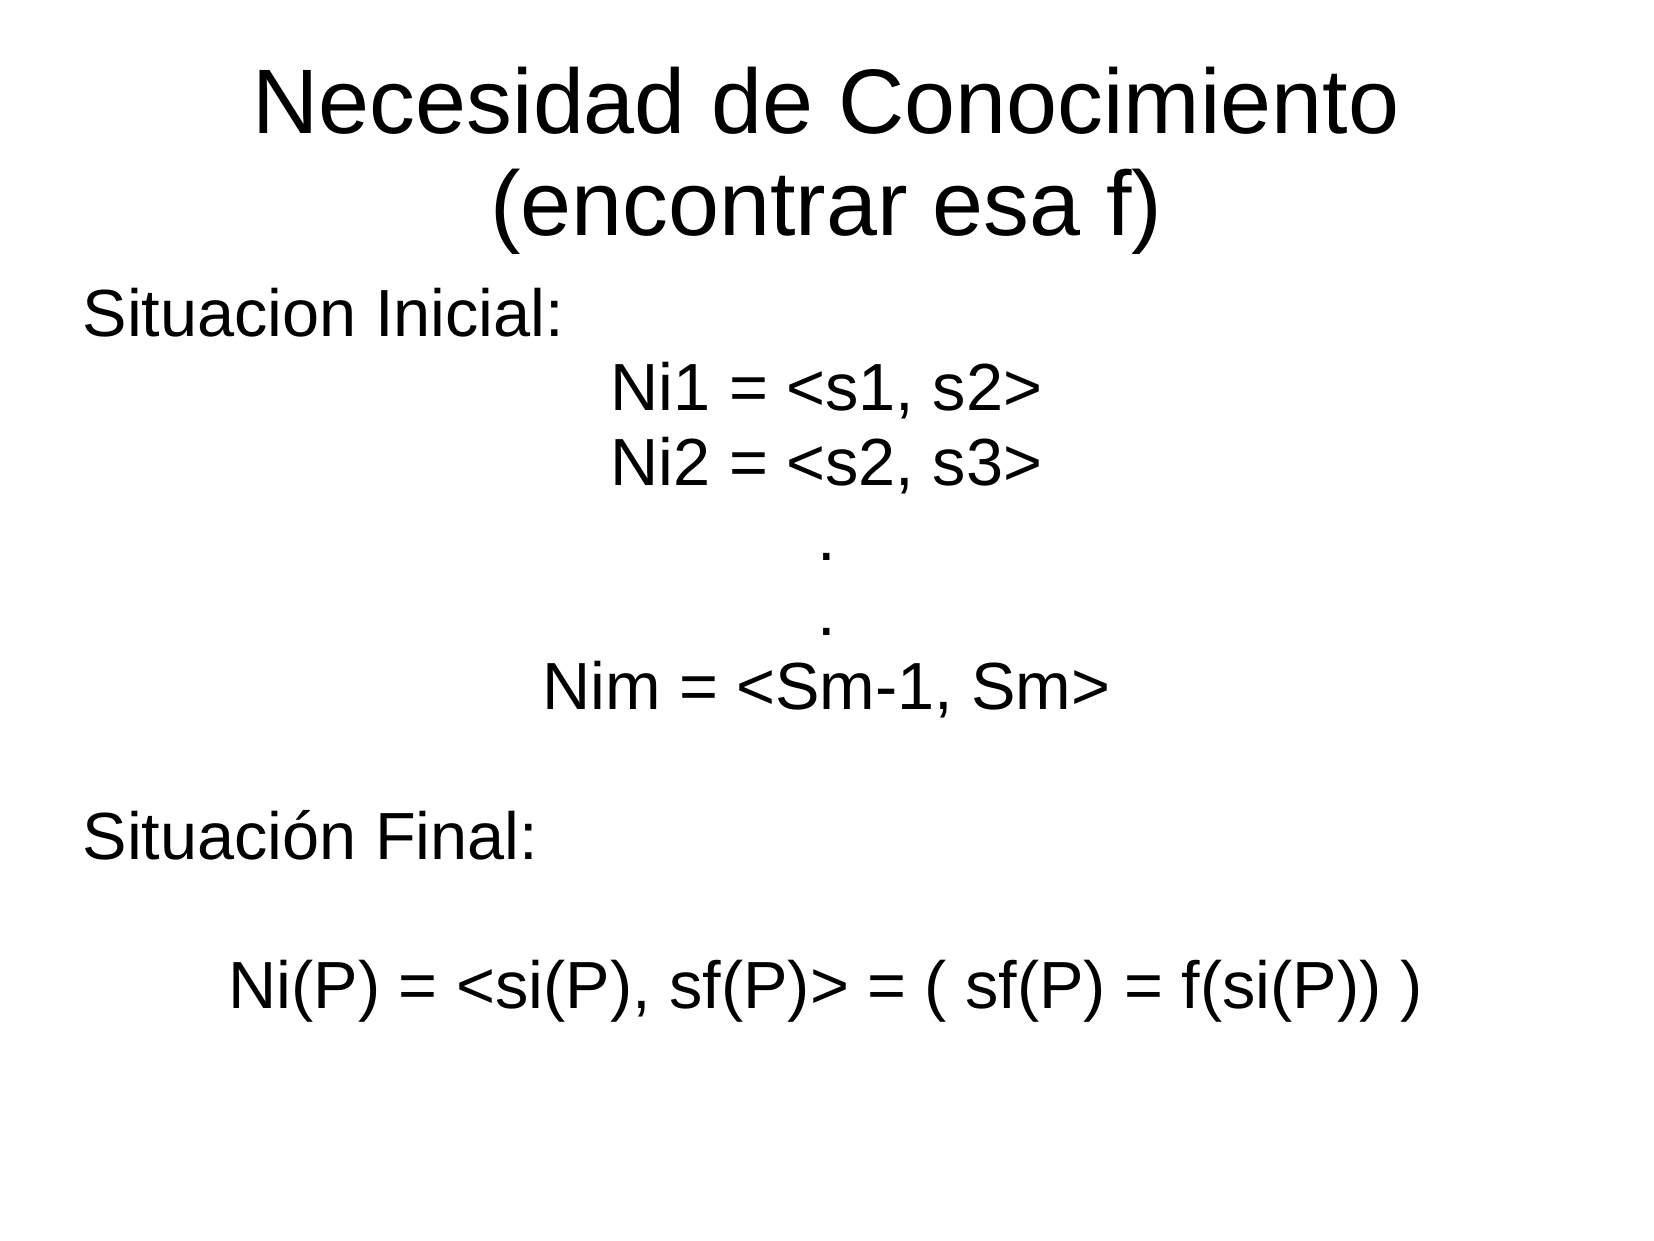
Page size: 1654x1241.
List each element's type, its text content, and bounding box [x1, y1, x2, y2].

title Necesidad de Conocimiento (encontrar esa f) [82, 49, 1571, 257]
subtitle Situacion Inicial: Ni1 = <s1, s2> Ni2 = <s2, s3> . . Nim = <Sm-1, Sm> Situación Final: Ni(P) = <si(P), sf(P)> = ( sf(P) = f(si(P)) ) [82, 275, 1571, 1173]
